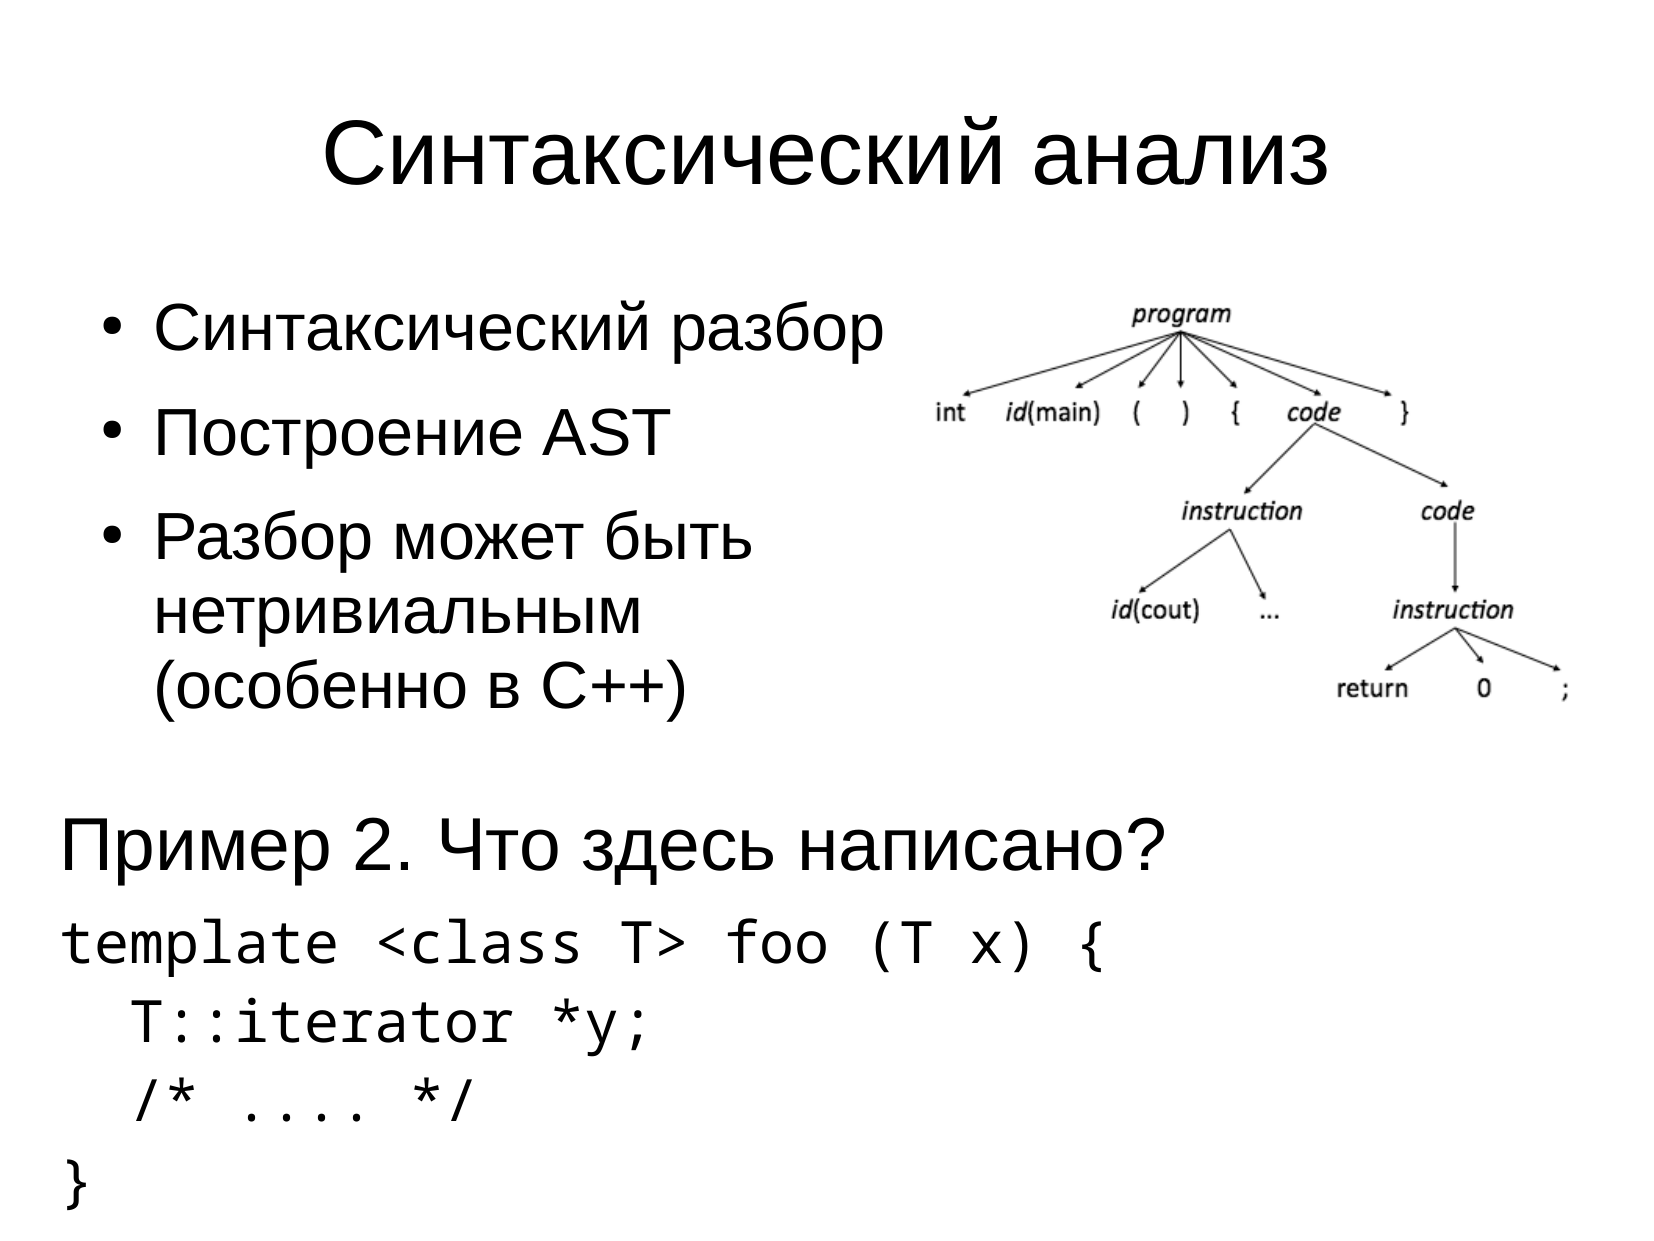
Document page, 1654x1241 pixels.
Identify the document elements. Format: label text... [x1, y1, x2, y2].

text_box Пример 2. Что здесь написано? [45, 795, 1186, 894]
list Синтаксический разбор Построение AST Разбор может быть нетривиальным (особенно в C++) [82, 290, 1571, 893]
picture [930, 299, 1579, 713]
text_box template <class T> foo (T x) { T::iterator *y; /* .... */ } [45, 893, 1621, 1220]
title Синтаксический анализ [82, 49, 1571, 257]
